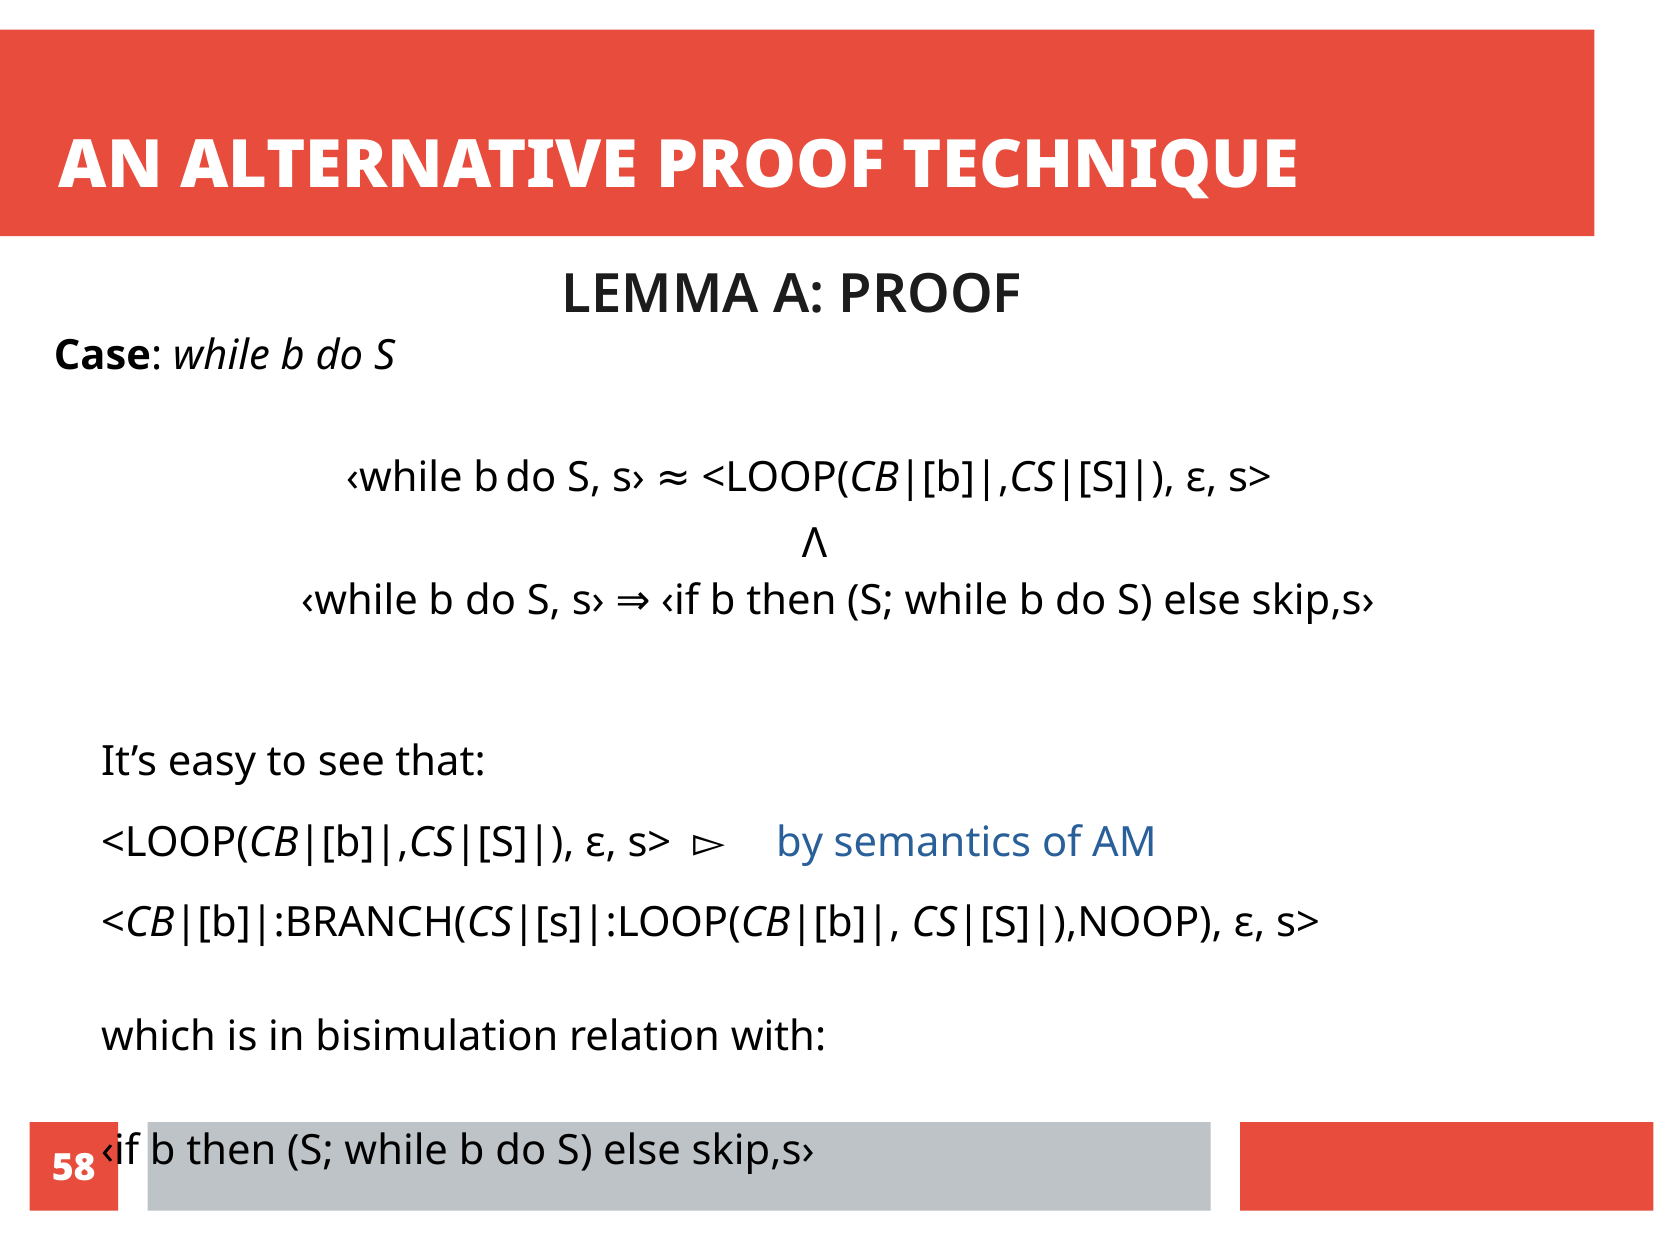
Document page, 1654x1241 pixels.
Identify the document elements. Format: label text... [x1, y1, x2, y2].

title AN ALTERNATIVE PROOF TECHNIQUE [59, 59, 1595, 207]
text_box Case: while b do S ‹while b do S, s› ≈ <LOOP(CB|[b]|,CS|[S]|), ε, s> Ʌ ‹while b do S, s› ⇒ ‹if b then (S; while b do S) else skip,s› It’s easy to see that: <LOOP(CB|[b]|,CS|[S]|), ε, s> ▻ by semantics of AM <CB|[b]|:BRANCH(CS|[s]|:LOOP(CB|[b]|, CS|[S]|),NOOP), ε, s> which is in bisimulation relation with: ‹if b then (S; while b do S) else skip,s› [39, 316, 1591, 1105]
list LEMMA A: PROOF [39, 255, 1546, 316]
